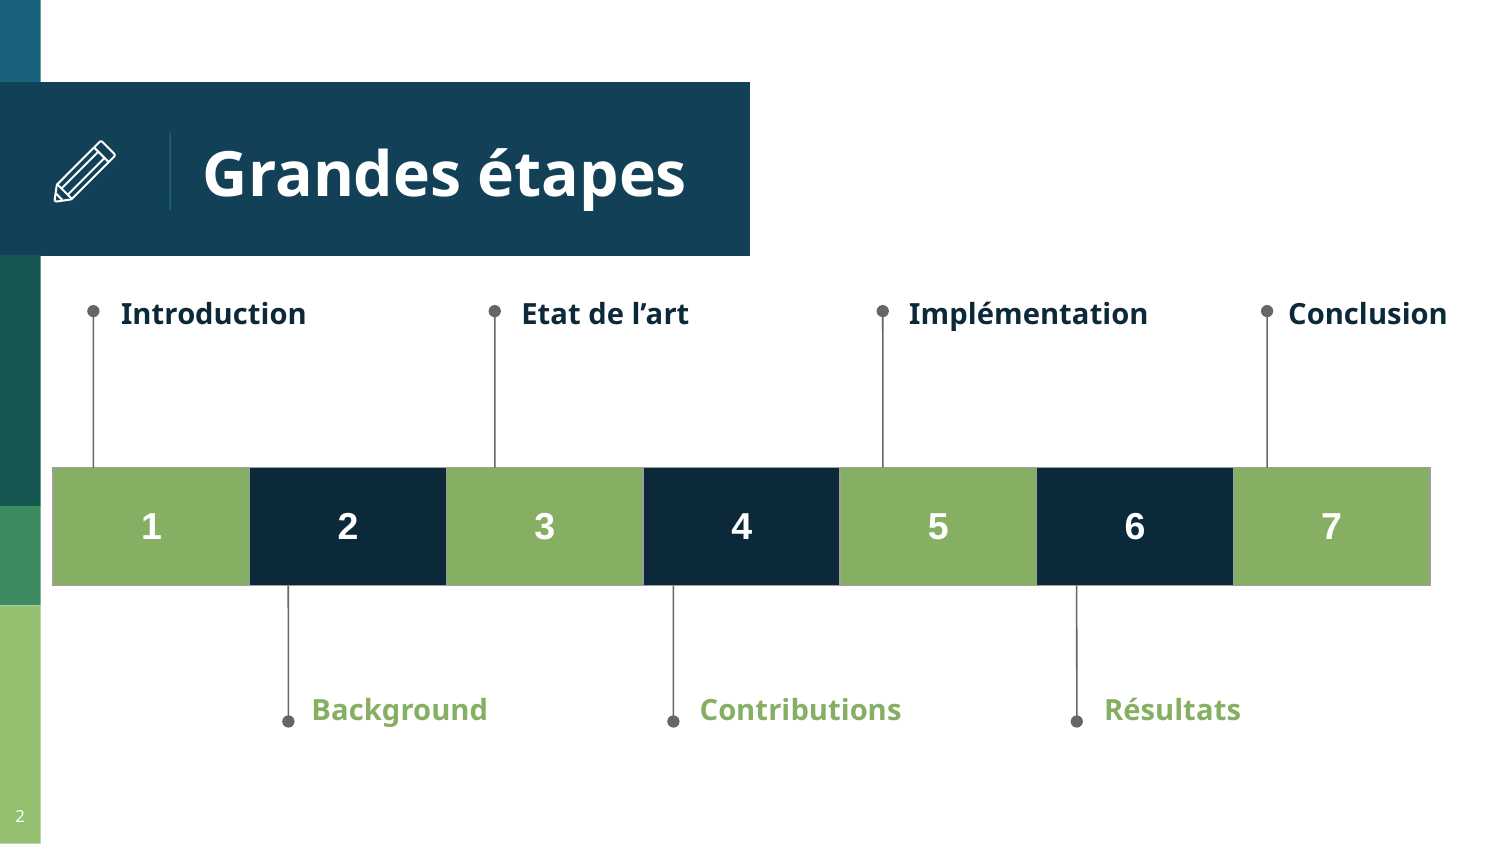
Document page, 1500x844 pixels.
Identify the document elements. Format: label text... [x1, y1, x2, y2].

title Grandes étapes [187, 87, 715, 256]
title Introduction [106, 280, 394, 345]
table_header 1 [54, 468, 249, 585]
table_header 2 [250, 468, 446, 585]
table_header 5 [841, 468, 1036, 585]
title Conclusion [1273, 280, 1498, 345]
title Résultats [1089, 676, 1354, 742]
table_header 4 [644, 468, 839, 585]
table_header 3 [447, 468, 642, 585]
title Contributions [684, 676, 949, 742]
slide_number <numéro> [0, 790, 49, 844]
table_header 7 [1234, 468, 1429, 585]
title Implémentation [894, 280, 1201, 345]
title Etat de l’art [506, 280, 781, 345]
title Background [296, 676, 571, 742]
table_header 6 [1037, 468, 1233, 585]
